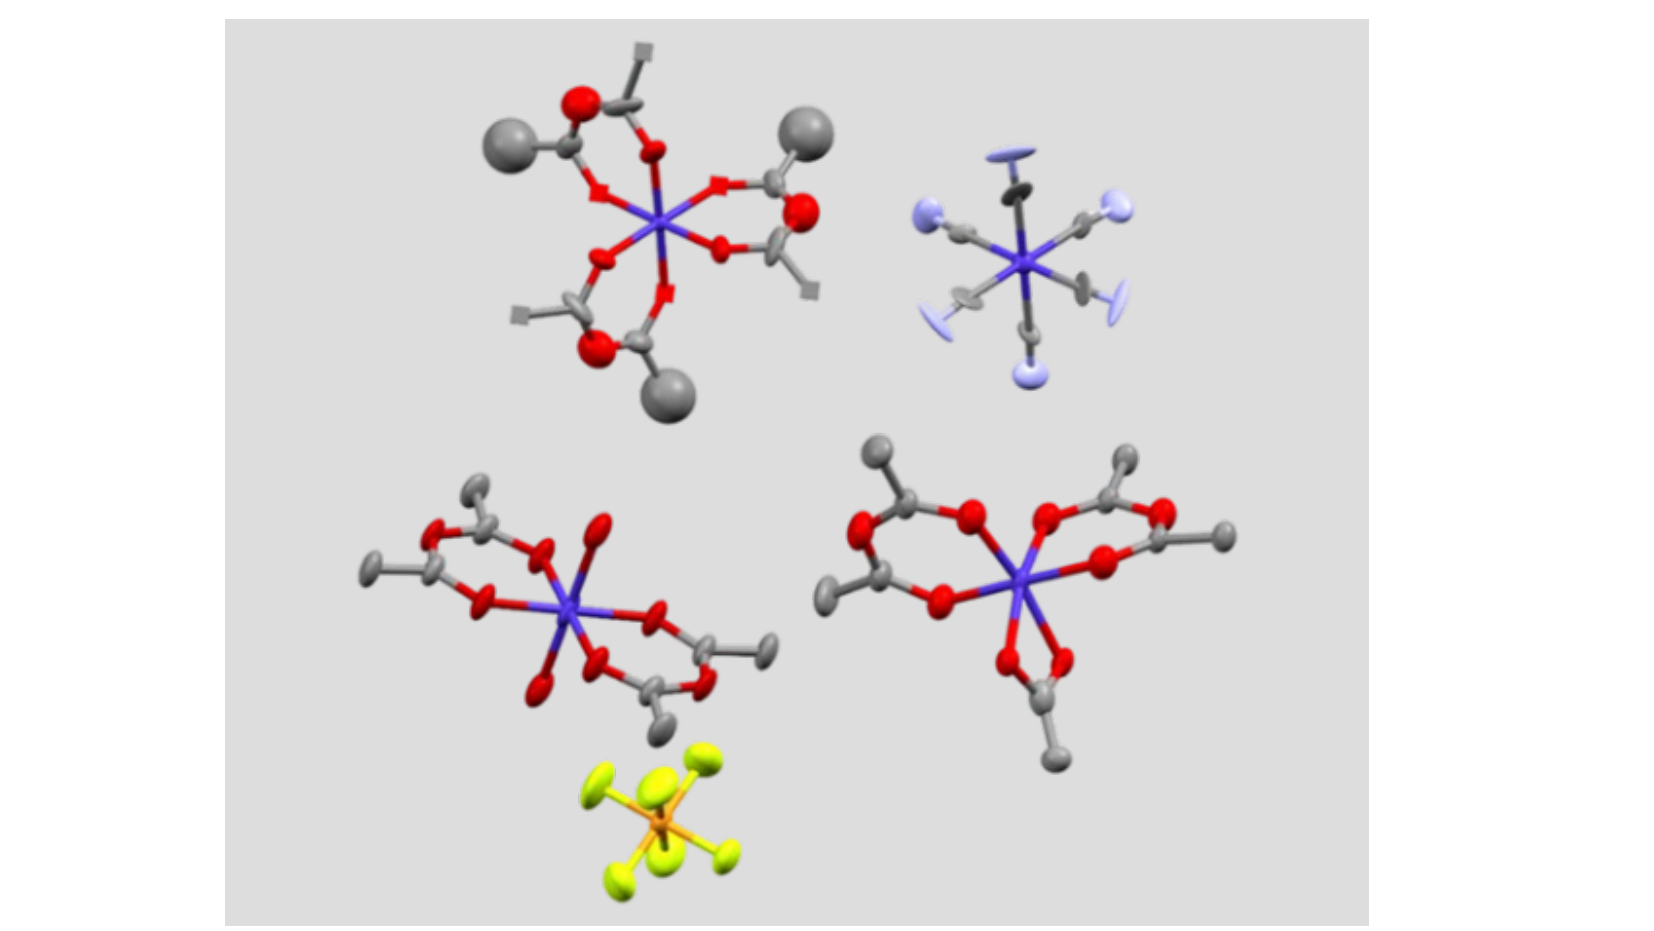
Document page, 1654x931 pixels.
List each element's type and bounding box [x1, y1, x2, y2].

picture [351, 9, 1261, 919]
text_box [206, 0, 1388, 931]
